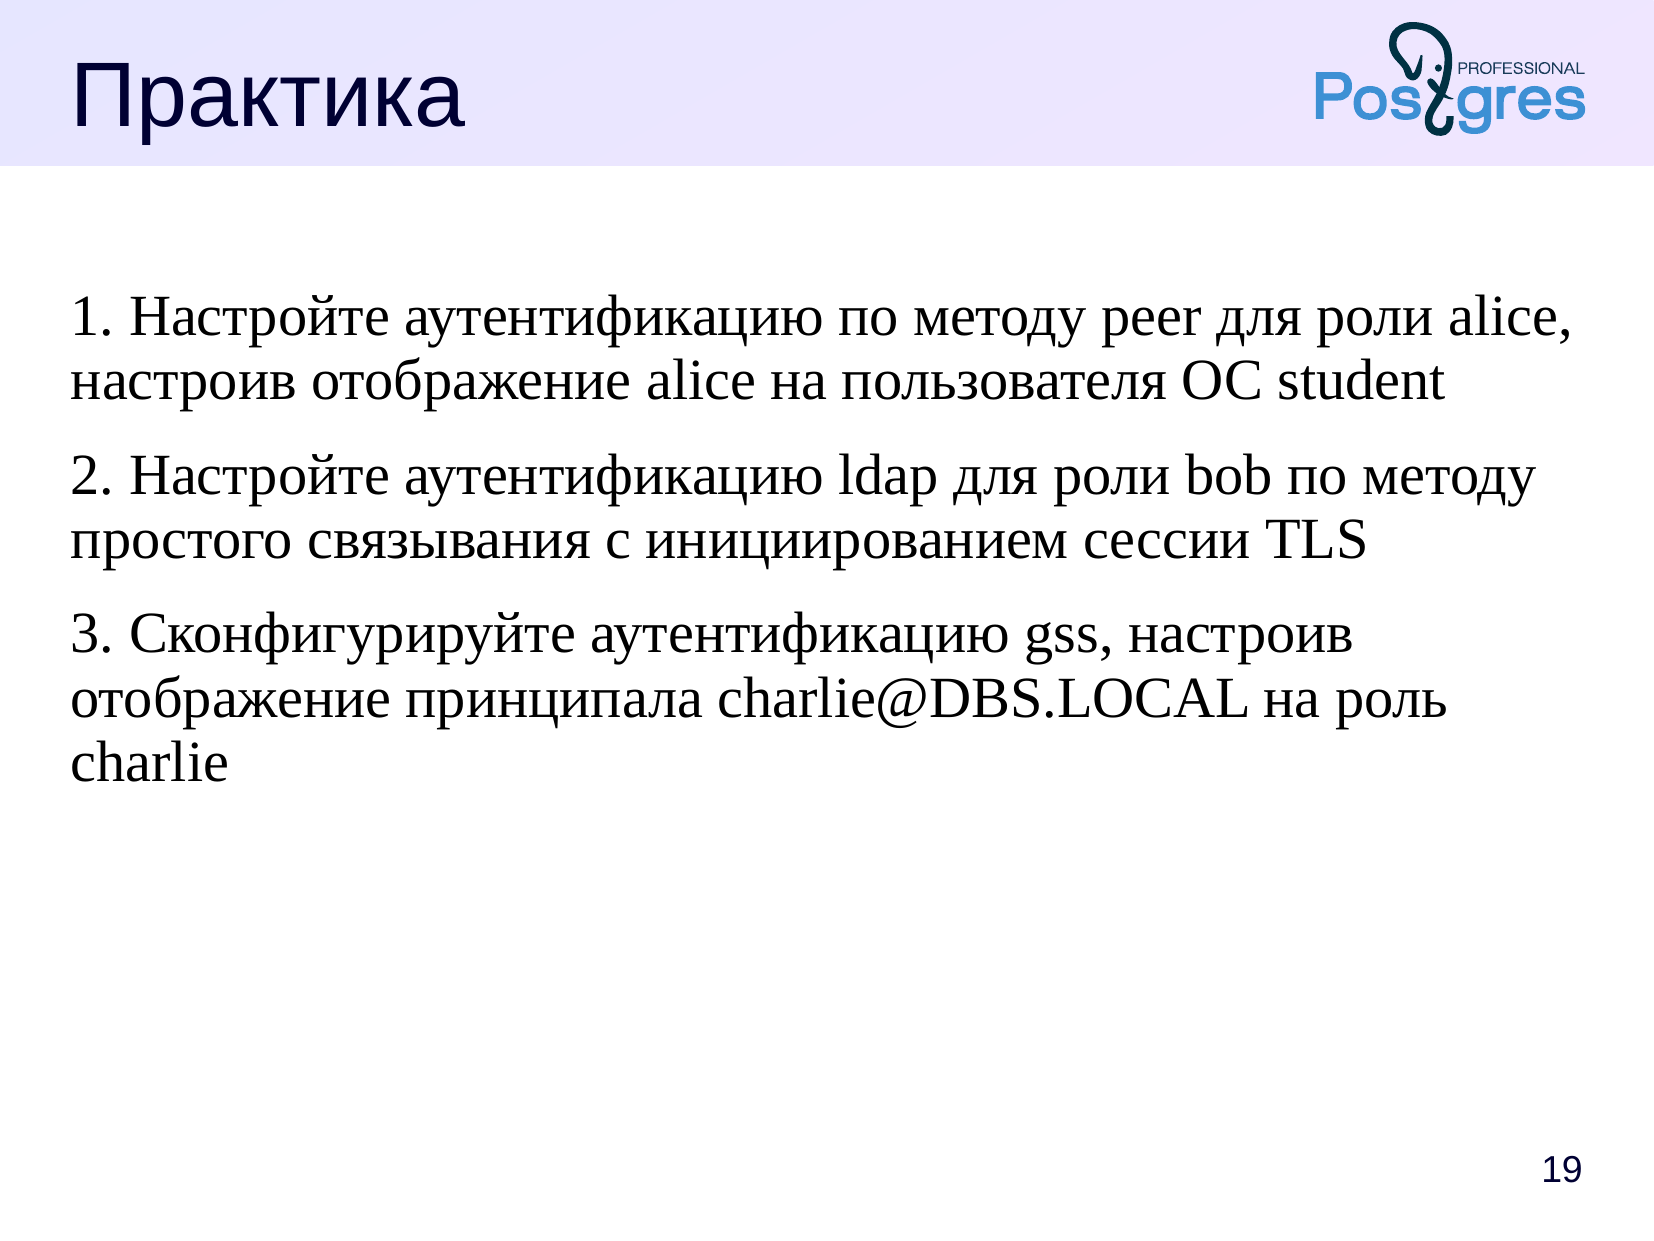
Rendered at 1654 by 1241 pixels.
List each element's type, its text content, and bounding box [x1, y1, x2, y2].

list Настройте аутентификацию по методу peer для роли alice, настроив отображение alice на пользователя ОС student Настройте аутентификацию ldap для роли bob по методу простого связывания с инициированием сессии TLS Сконфигурируйте аутентификацию gss, настроив отображение принципала charlie@DBS.LOCAL на роль charlie [70, 283, 1583, 1134]
title Практика [70, 43, 1241, 147]
